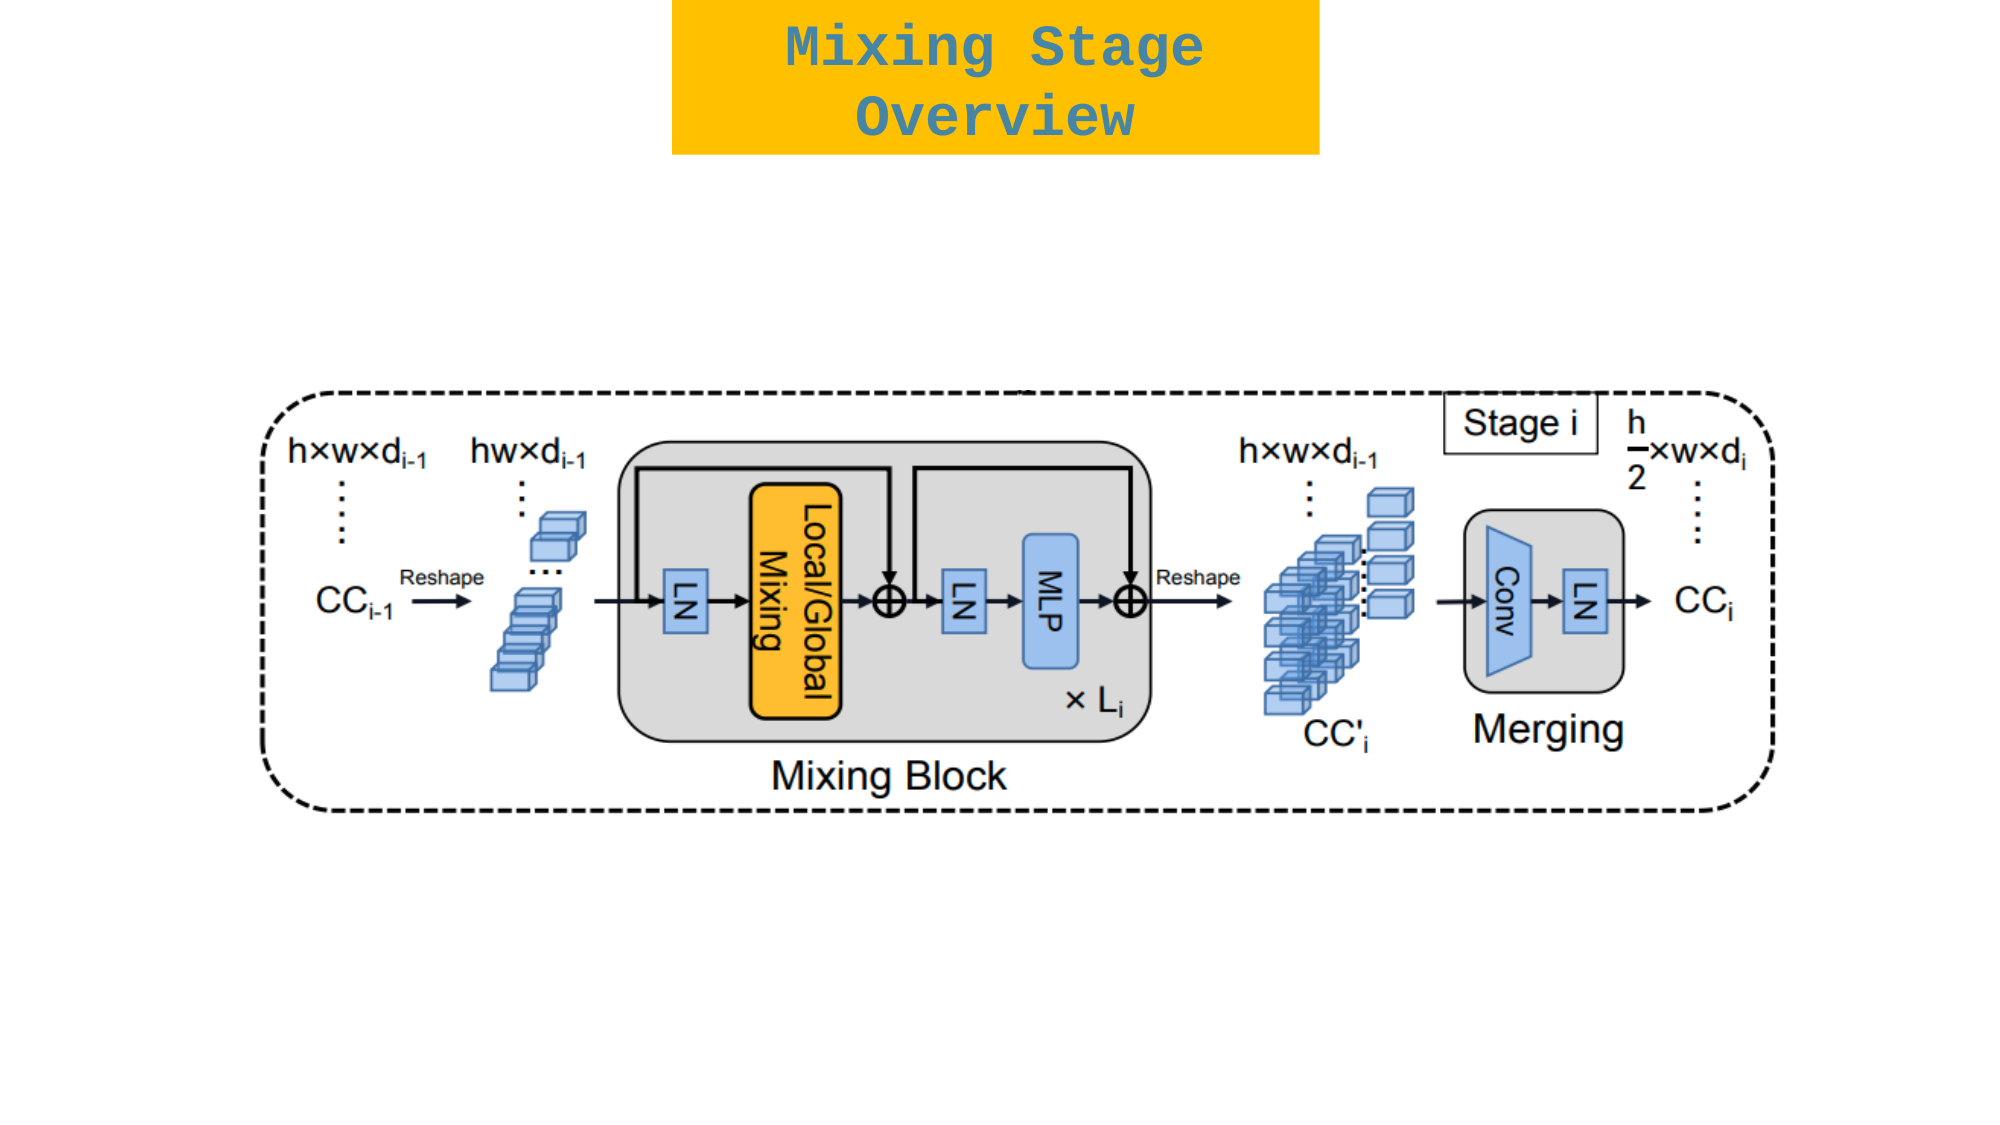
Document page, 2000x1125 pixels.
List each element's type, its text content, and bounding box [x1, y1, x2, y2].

text_box Mixing Stage Overview [672, 0, 1320, 155]
picture [246, 389, 1789, 825]
